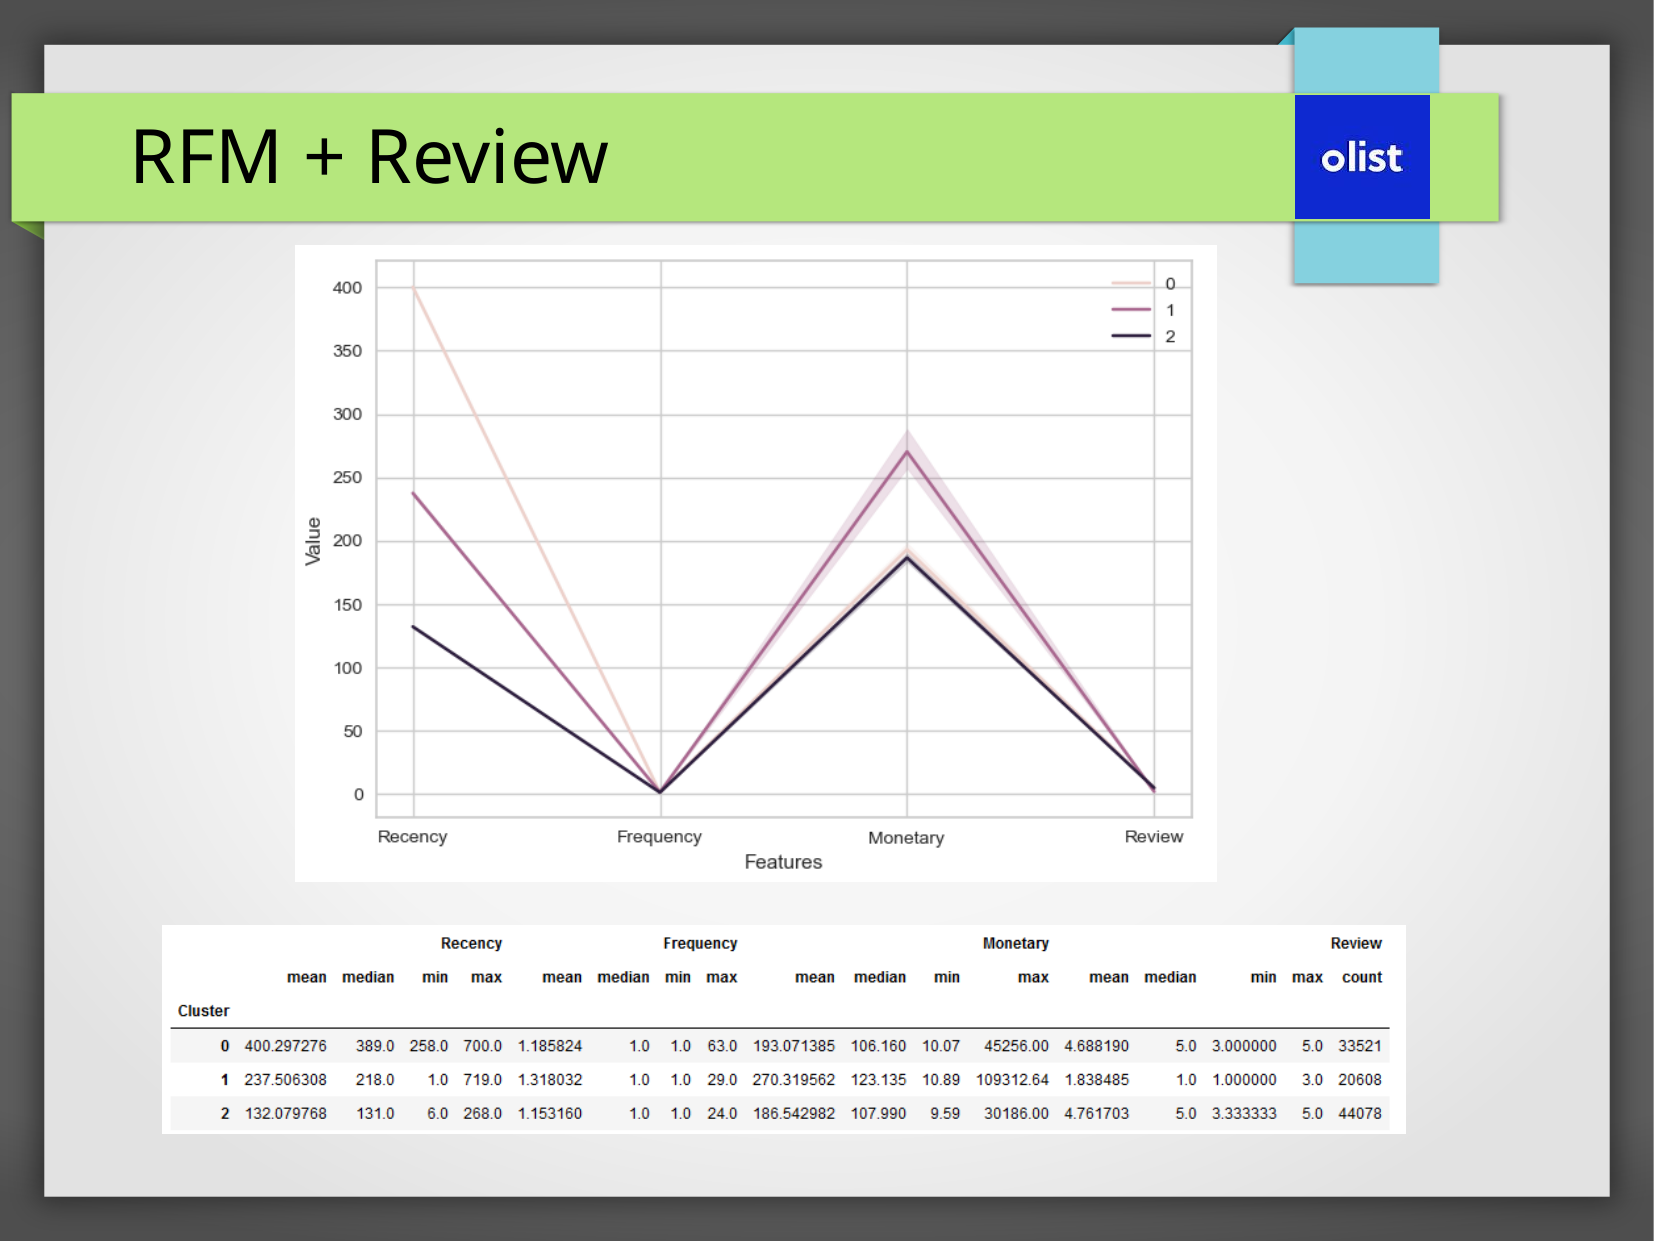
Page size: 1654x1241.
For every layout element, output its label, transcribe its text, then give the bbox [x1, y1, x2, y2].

picture [0, 0, 1654, 1241]
title RFM + Review [129, 95, 1295, 214]
